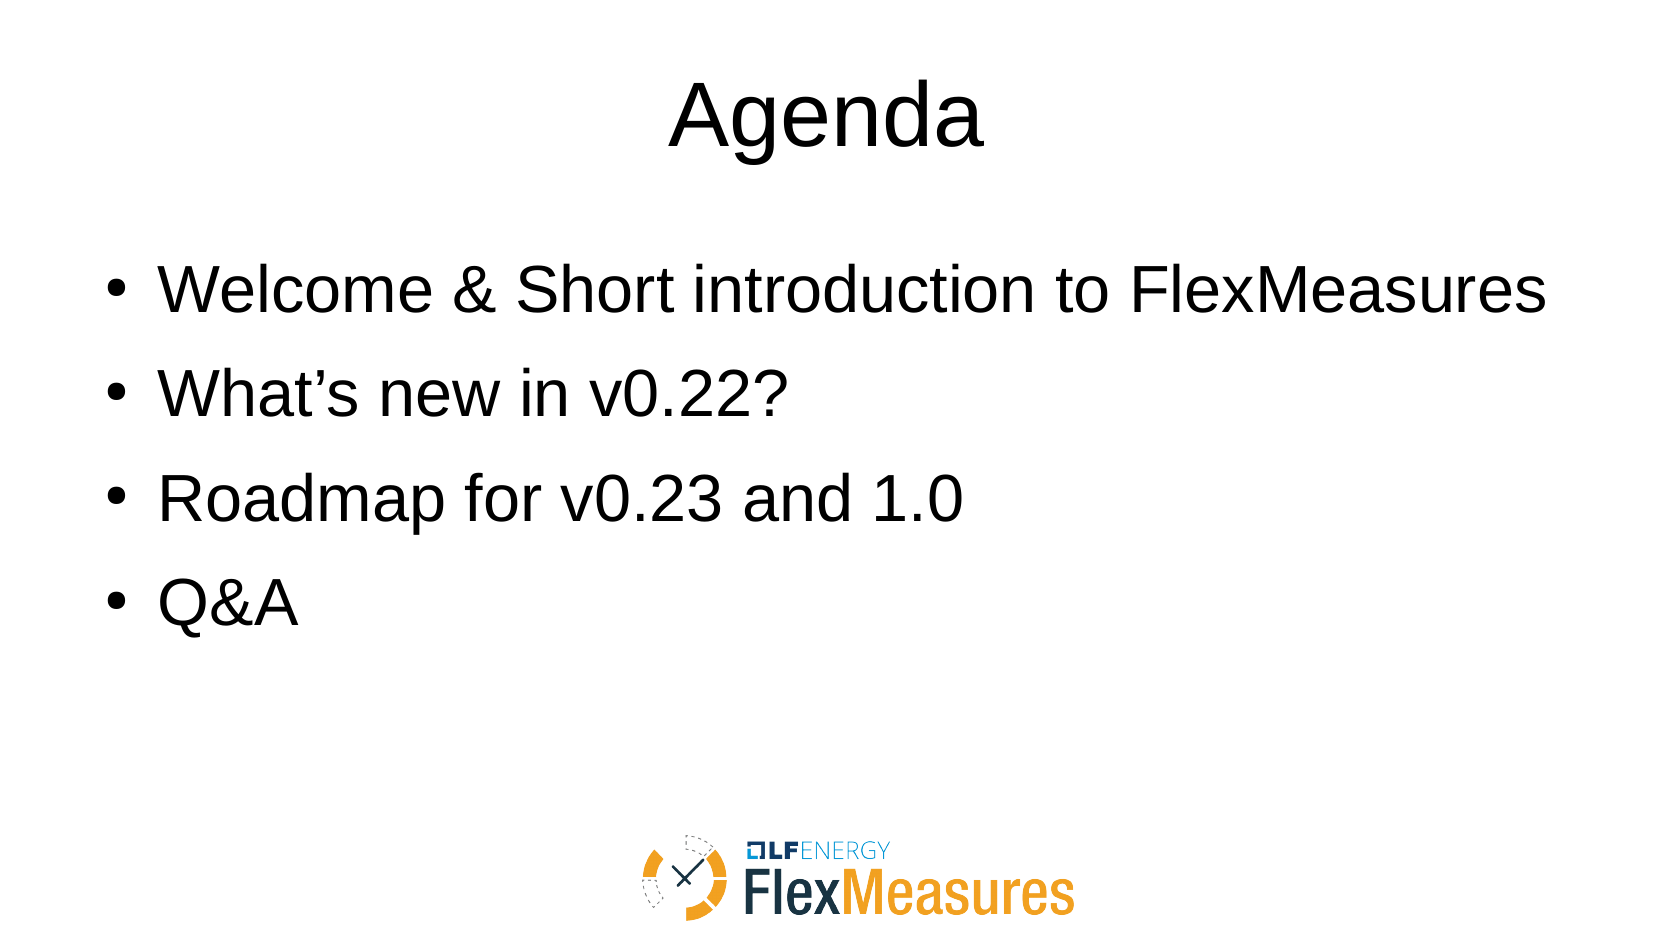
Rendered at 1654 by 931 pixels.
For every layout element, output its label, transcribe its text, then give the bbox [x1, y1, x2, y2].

title Agenda [82, 37, 1571, 193]
list Welcome & Short introduction to FlexMeasures What’s new in v0.22? Roadmap for v0.23 and 1.0 Q&A [86, 251, 1575, 792]
picture [642, 835, 1074, 921]
